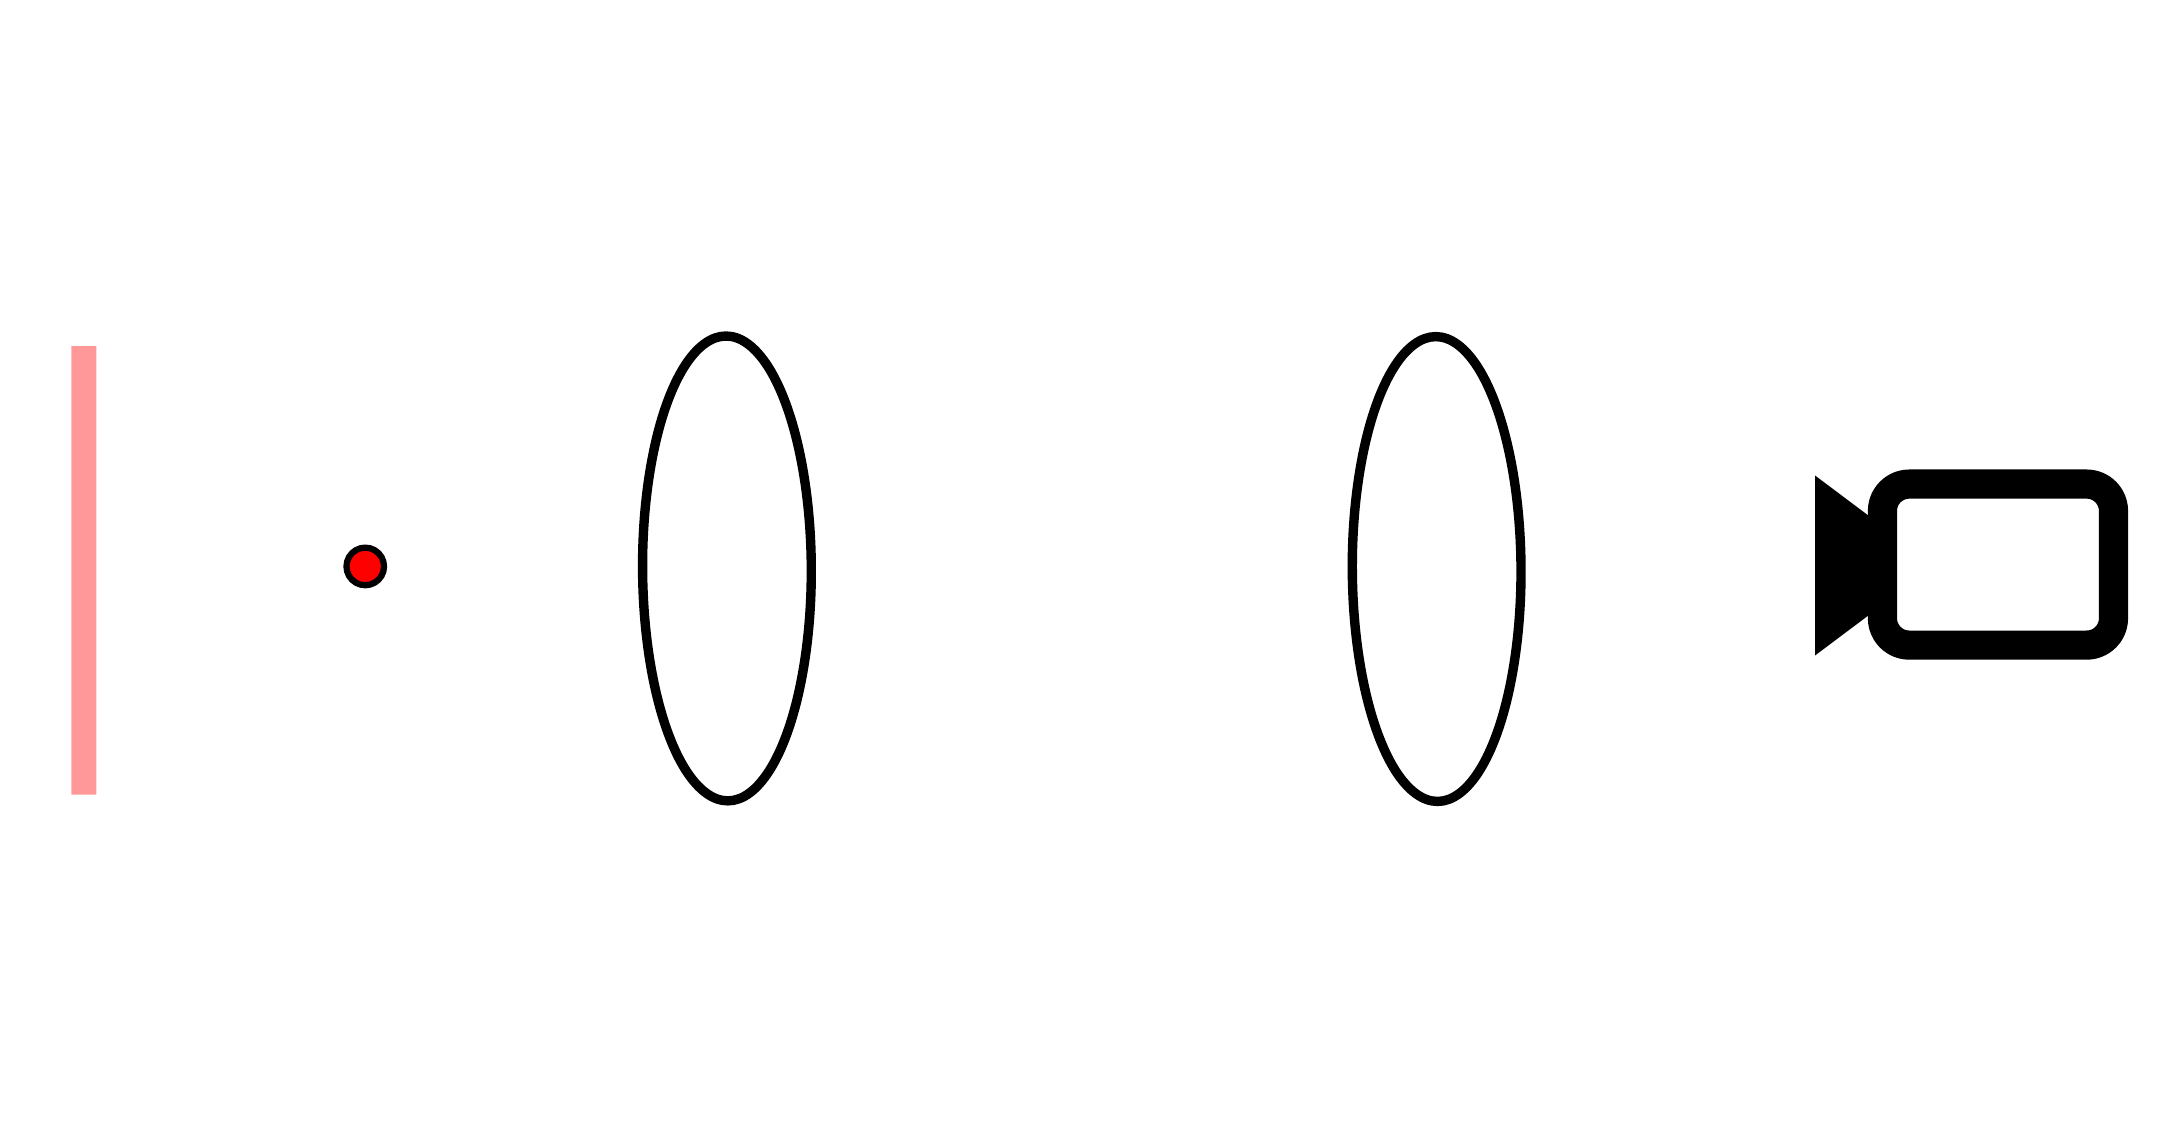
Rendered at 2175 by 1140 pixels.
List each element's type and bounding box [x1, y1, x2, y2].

text_box [1352, 336, 1522, 802]
text_box [642, 336, 812, 801]
text_box [1882, 484, 2114, 646]
text_box [346, 547, 385, 586]
text_box [1815, 475, 1876, 656]
